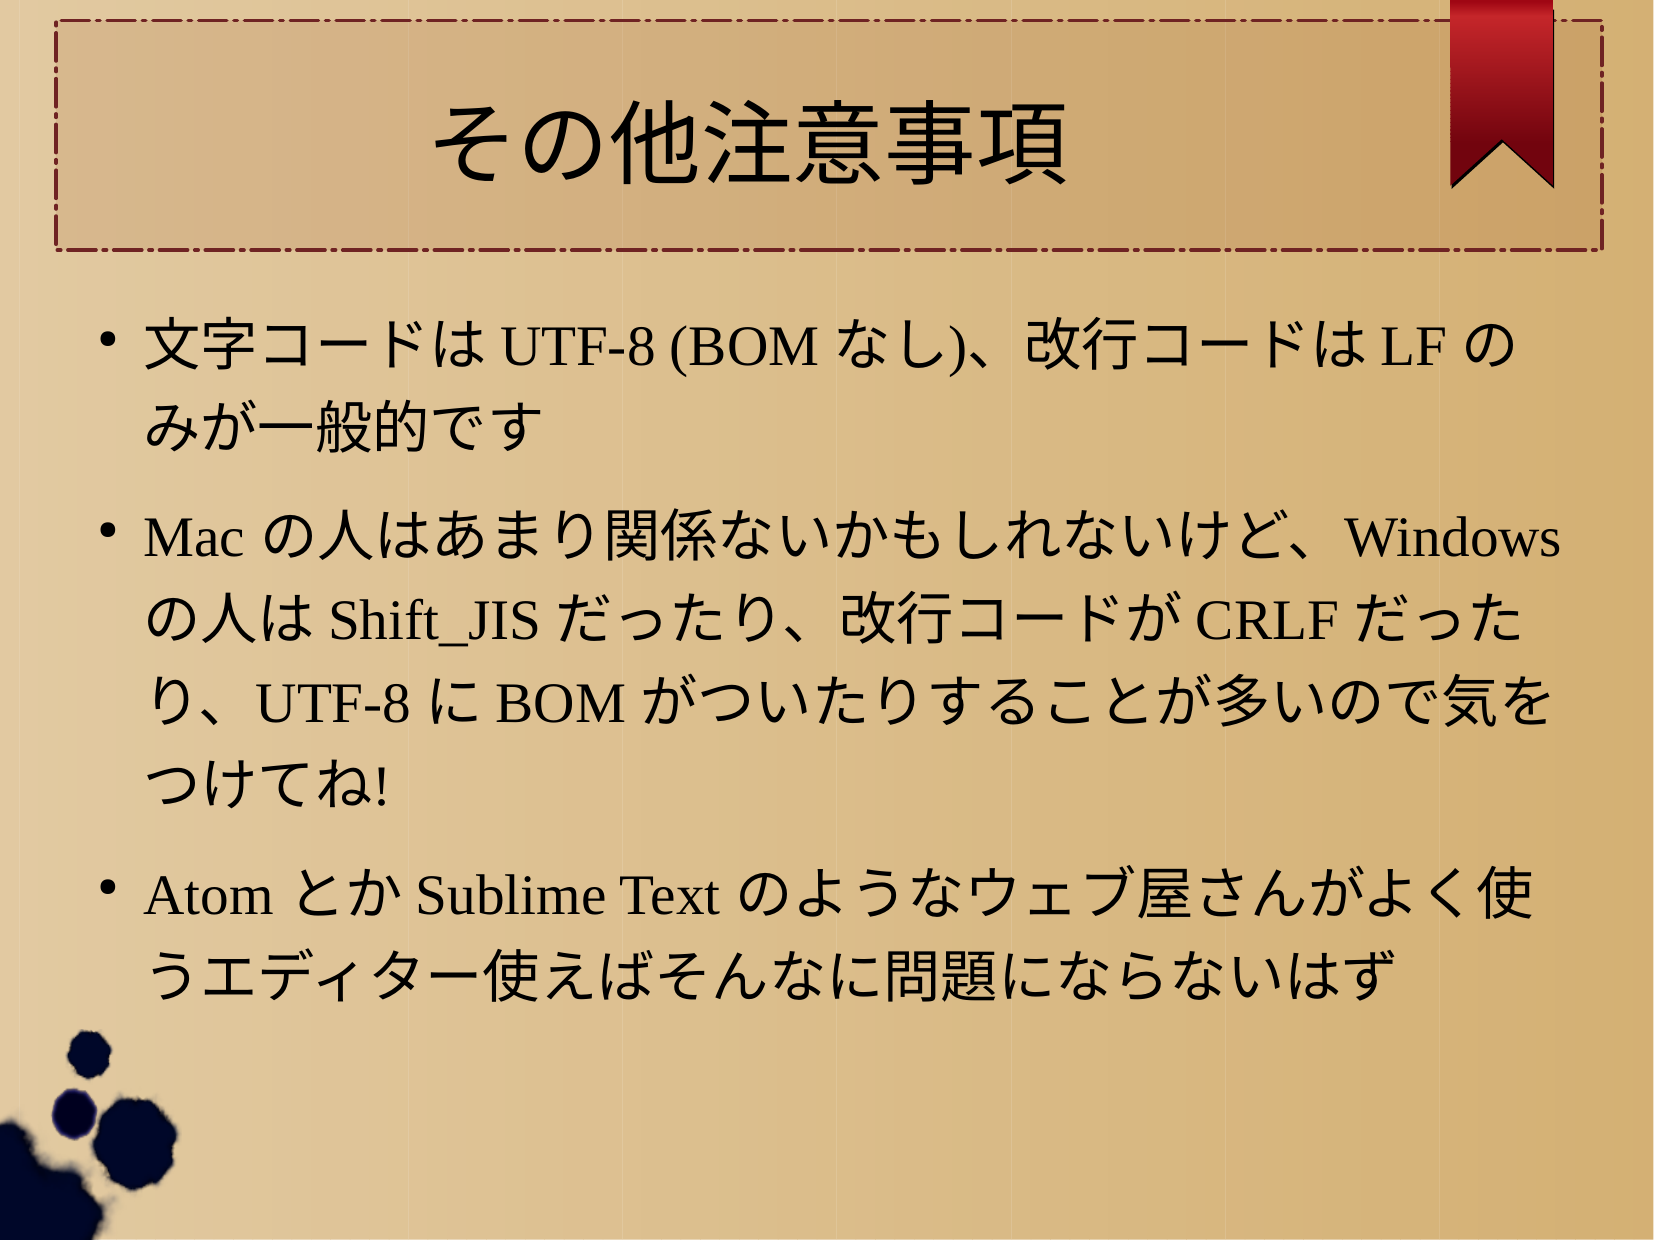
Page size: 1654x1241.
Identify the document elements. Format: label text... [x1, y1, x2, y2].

list 文字コードは UTF-8 (BOM なし)、改行コードは LF のみが一般的です Mac の人はあまり関係ないかもしれないけど、Windows の人は Shift_JIS だったり、改行コードが CRLF だったり、UTF-8 に BOM がついたりすることが多いので気をつけてね! Atom とか Sublime Text のようなウェブ屋さんがよく使うエディター使えばそんなに問題にならないはず [82, 299, 1571, 1019]
title その他注意事項 [82, 47, 1412, 229]
